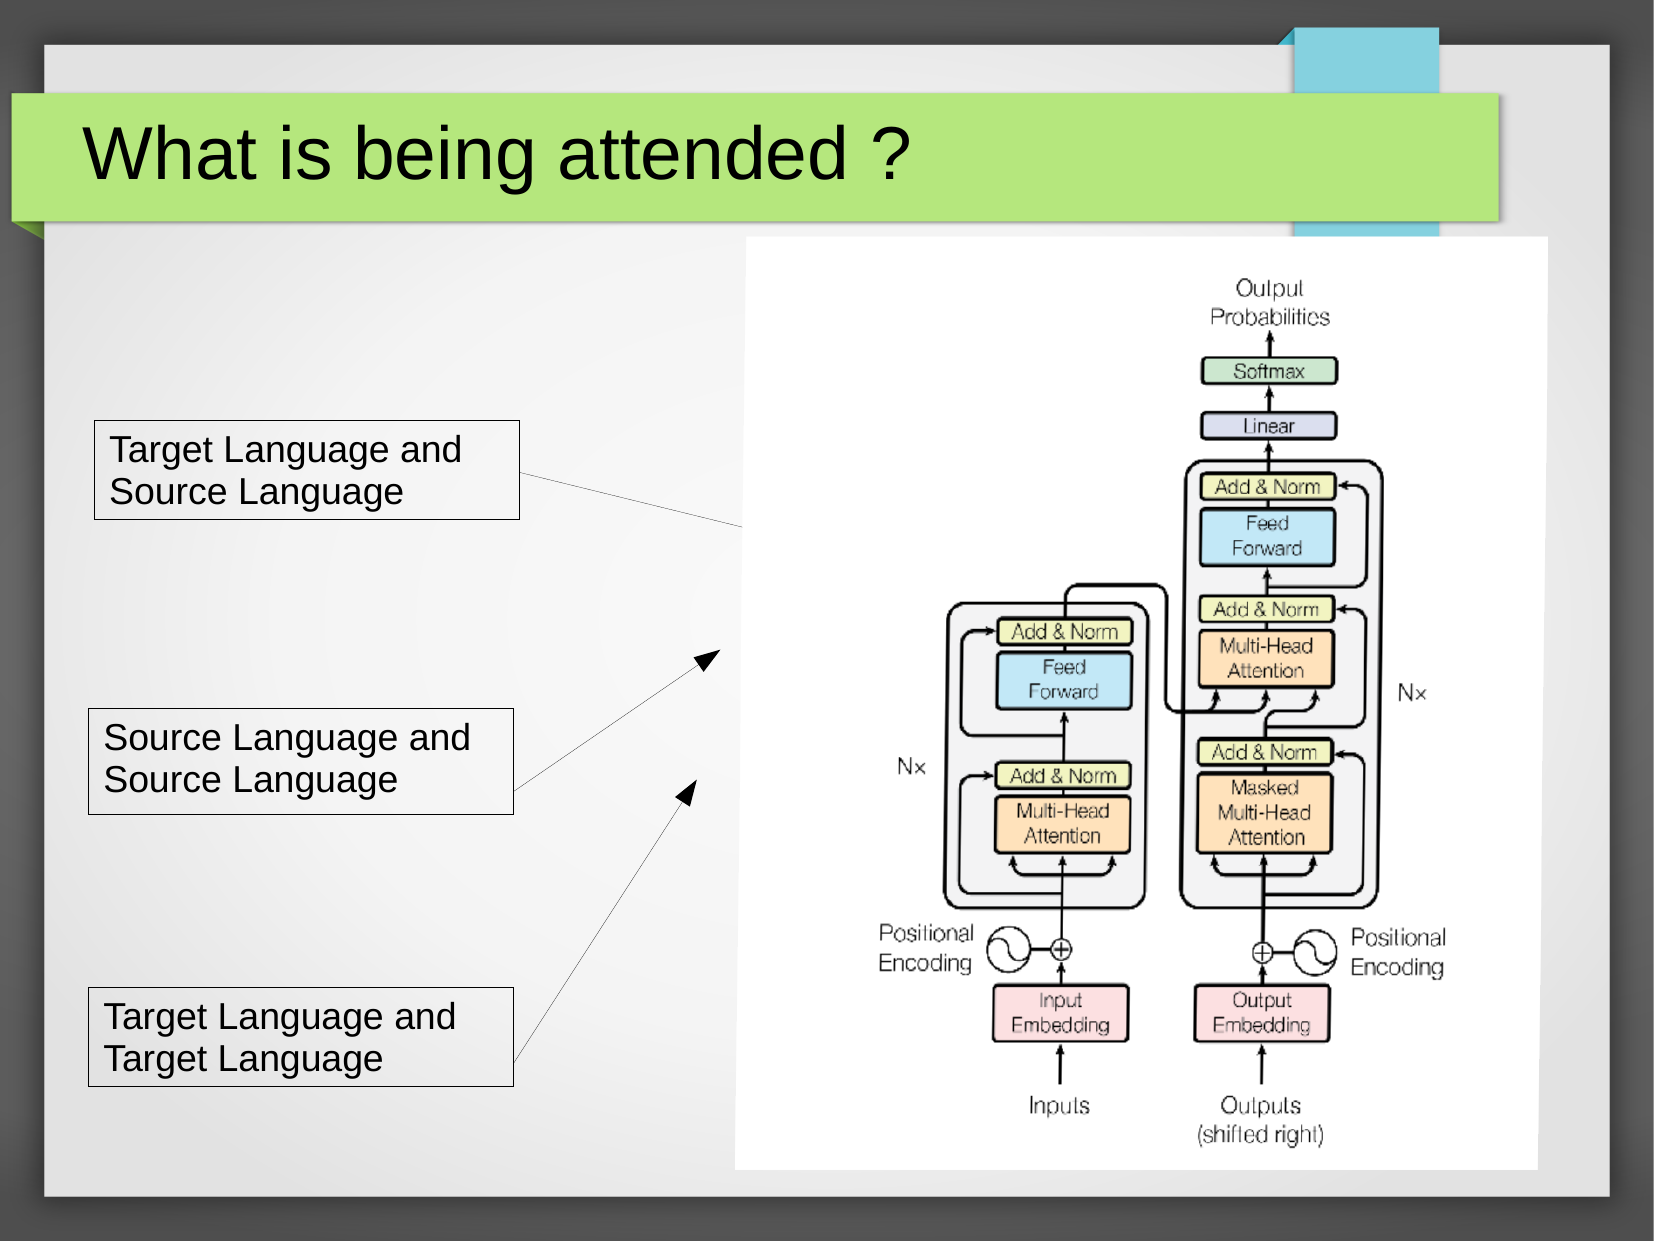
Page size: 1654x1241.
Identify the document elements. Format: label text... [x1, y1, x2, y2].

picture [0, 0, 1654, 1241]
text_box Target Language and Source Language [94, 420, 520, 520]
title What is being attended ? [82, 94, 1264, 213]
text_box Target Language and Target Language [88, 987, 514, 1087]
text_box Source Language and Source Language [88, 708, 514, 815]
